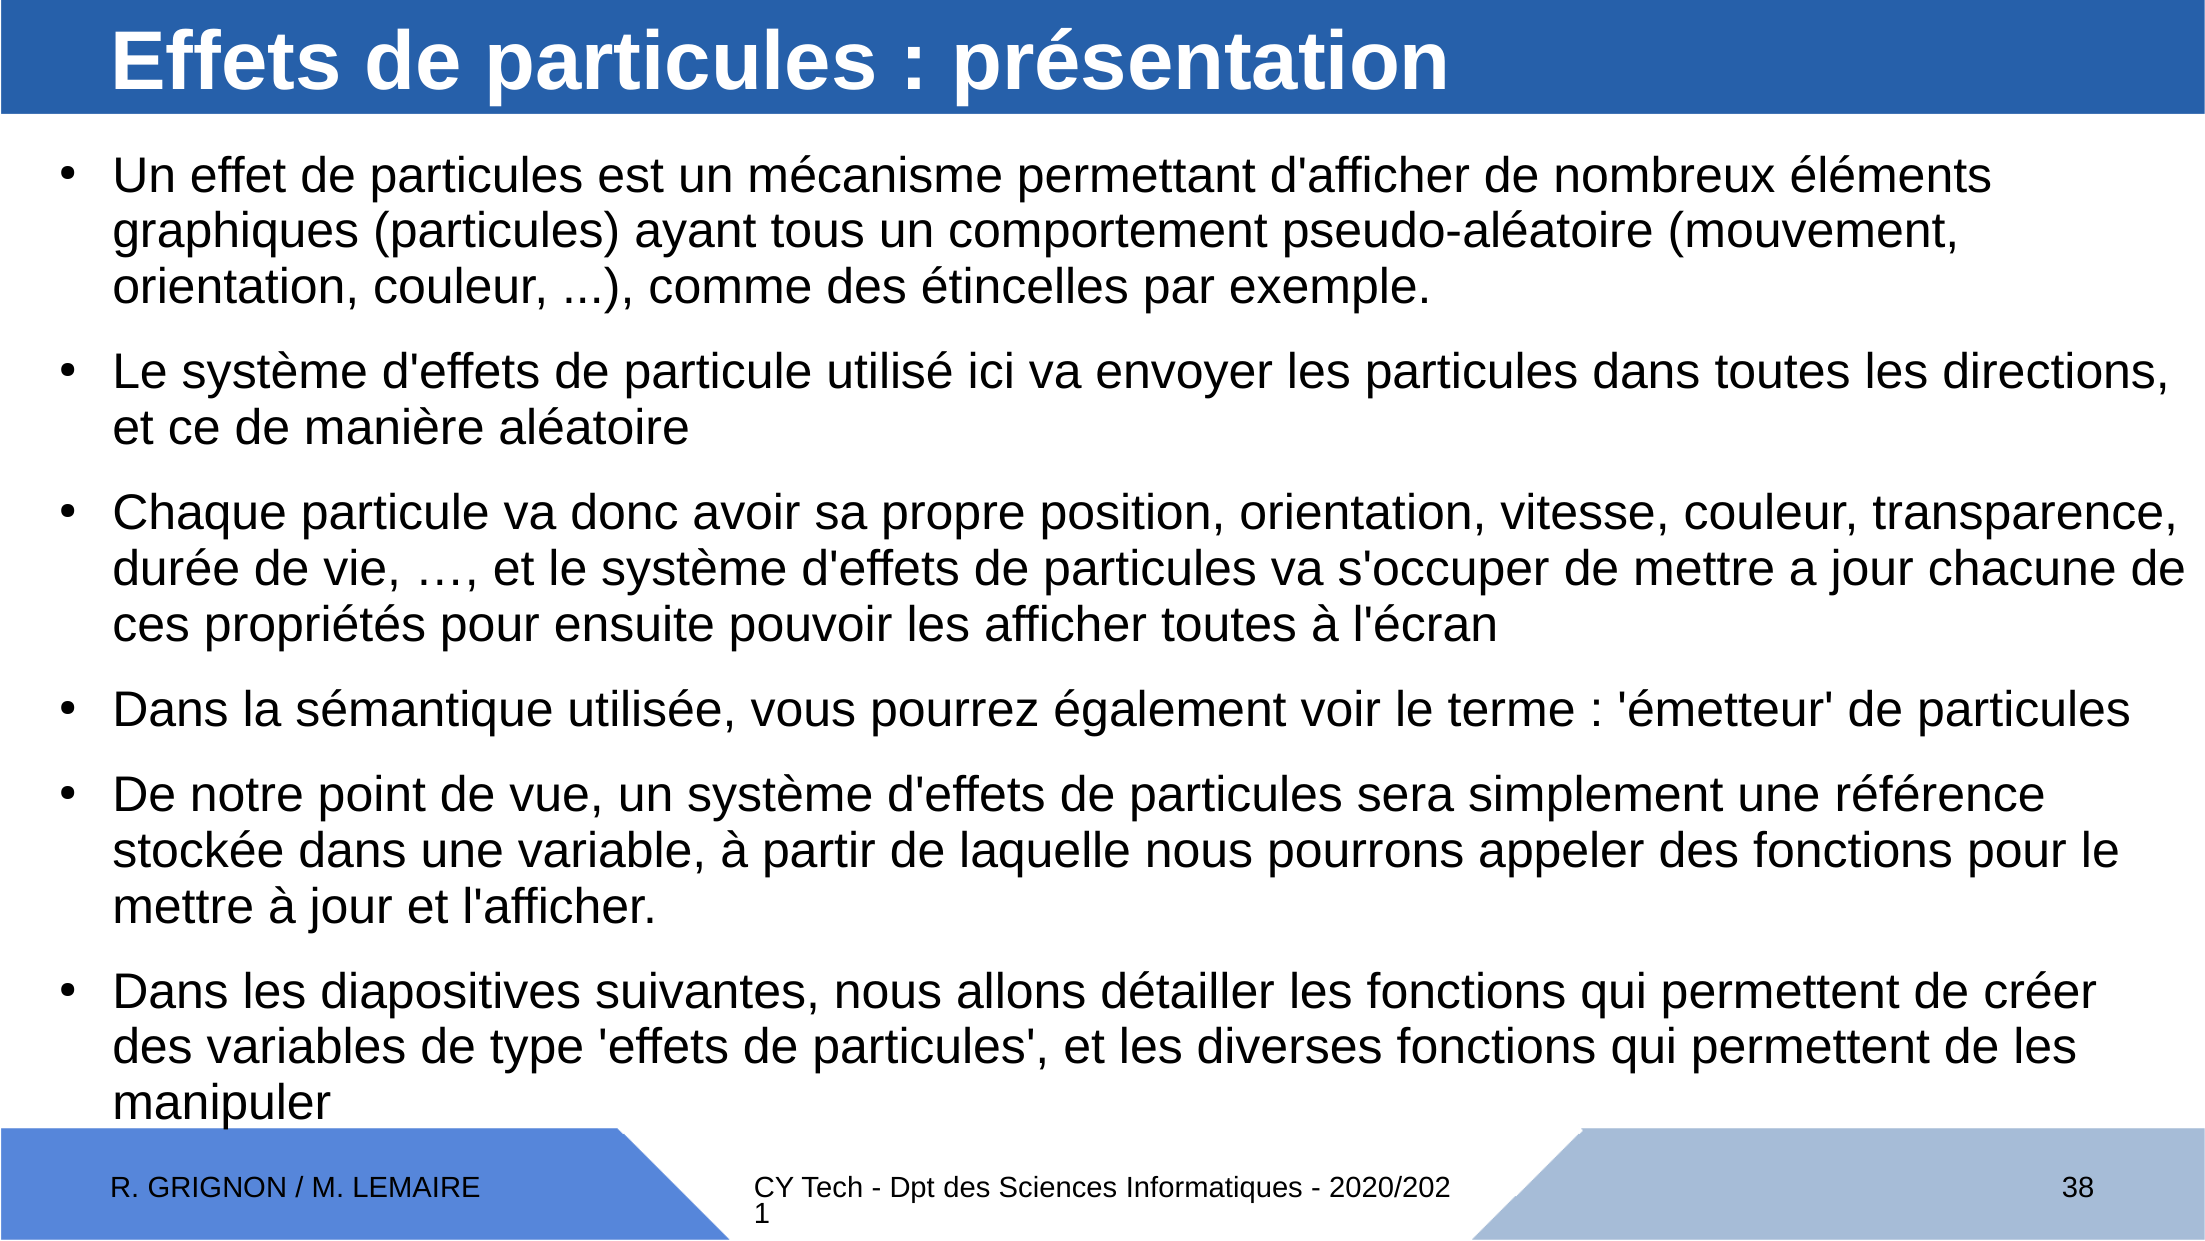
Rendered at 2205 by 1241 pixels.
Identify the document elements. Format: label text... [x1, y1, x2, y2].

title Effets de particules : présentation [110, 49, 2095, 217]
picture [0, 0, 2205, 1241]
list Un effet de particules est un mécanisme permettant d'afficher de nombreux éléments graphiques (particules) ayant tous un comportement pseudo-aléatoire (mouvement, orientation, couleur, ...), comme des étincelles par exemple. Le système d'effets de particule utilisé ici va envoyer les particules dans toutes les directions, et ce de manière aléatoire Chaque particule va donc avoir sa propre position, orientation, vitesse, couleur, transparence, durée de vie, …, et le système d'effets de particules va s'occuper de mettre a jour chacune de ces propriétés pour ensuite pouvoir les afficher toutes à l'écran Dans la sémantique utilisée, vous pourrez également voir le terme : 'émetteur' de particules De notre point de vue, un système d'effets de particules sera simplement une référence stockée dans une variable, à partir de laquelle nous pourrons appeler des fonctions pour le mettre à jour et l'afficher. Dans les diapositives suivantes, nous allons détailler les fonctions qui permettent de créer des variables de type 'effets de particules', et les diverses fonctions qui permettent de les manipuler [41, 217, 2191, 1131]
